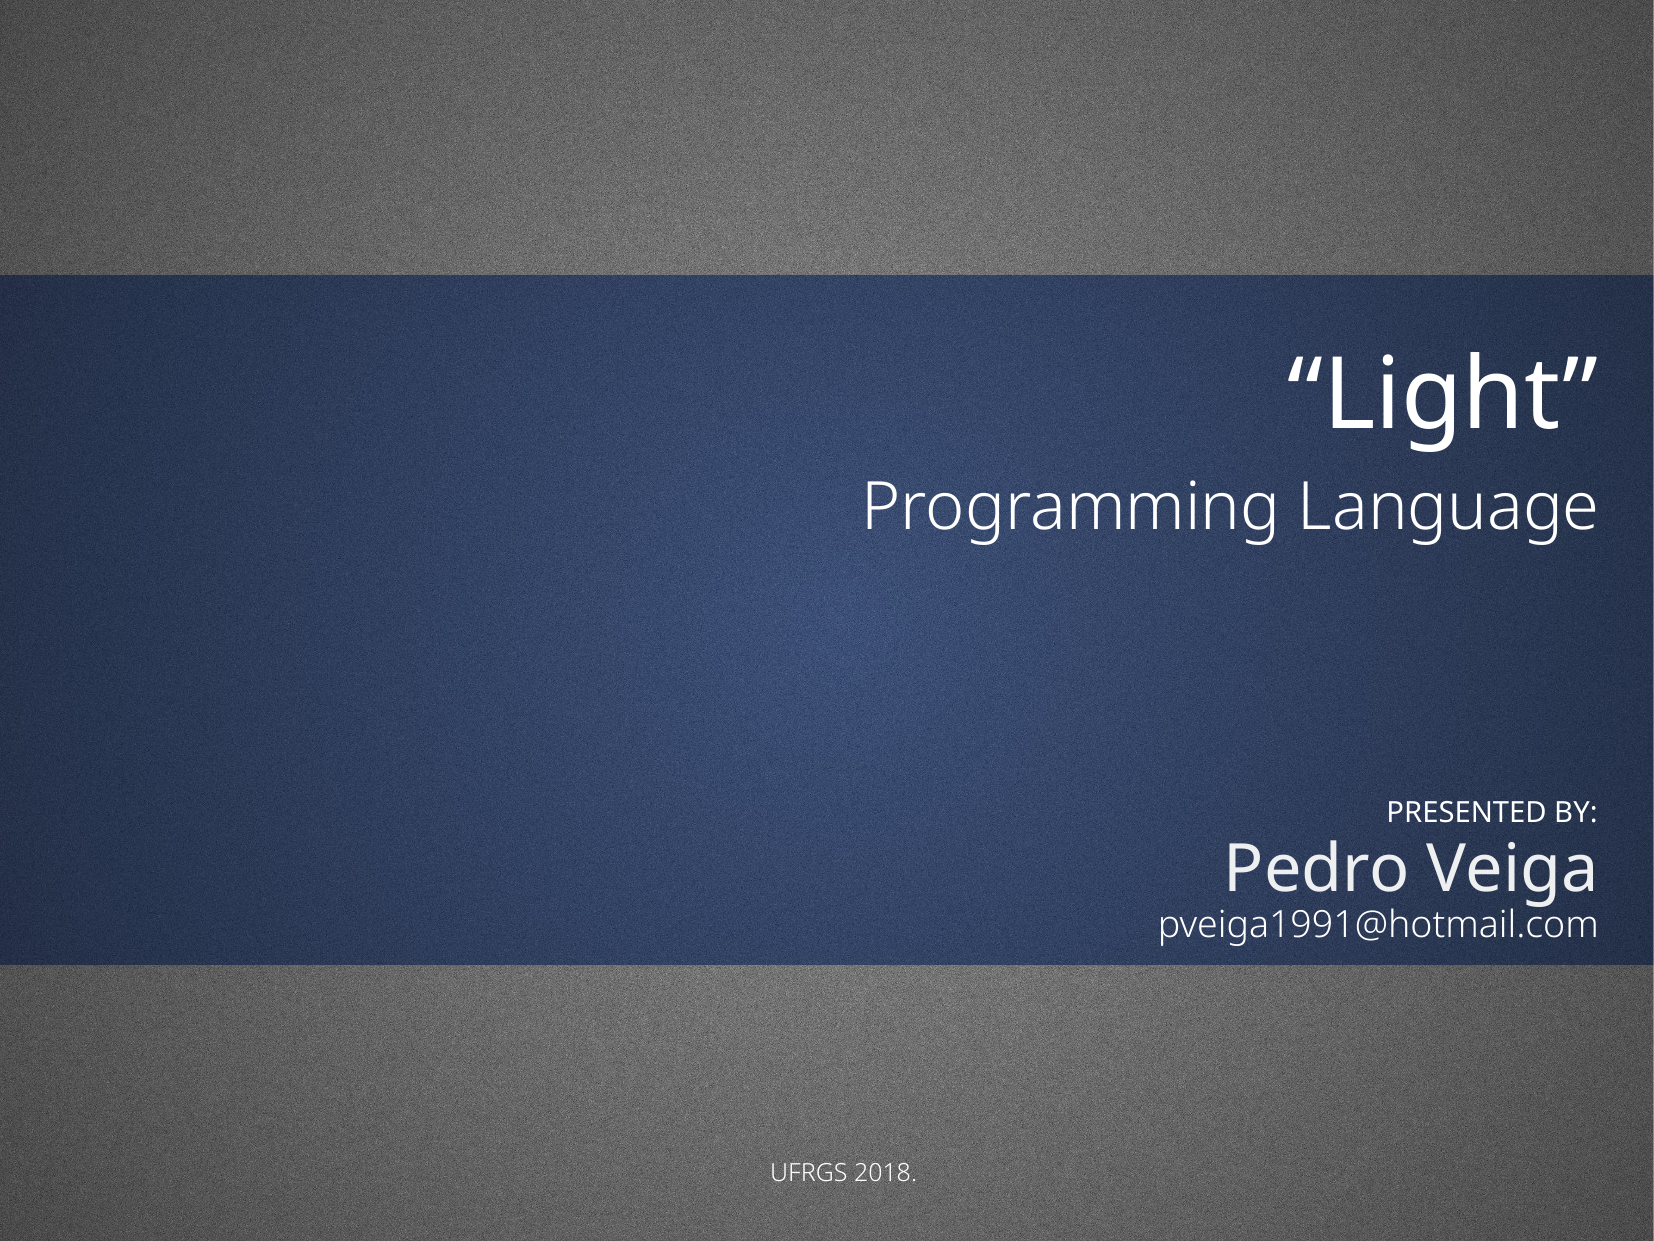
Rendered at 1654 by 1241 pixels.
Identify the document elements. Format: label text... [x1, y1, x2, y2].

text_box pveiga1991@hotmail.com [531, 887, 1615, 958]
text_box UFRGS 2018. [75, 1126, 1613, 1197]
picture [0, 0, 1654, 1241]
subtitle Programming Language [442, 457, 1601, 621]
text_box Pedro Veiga [649, 818, 1615, 887]
title “Light” [248, 330, 1599, 449]
text_box PRESENTED BY: [797, 784, 1613, 855]
